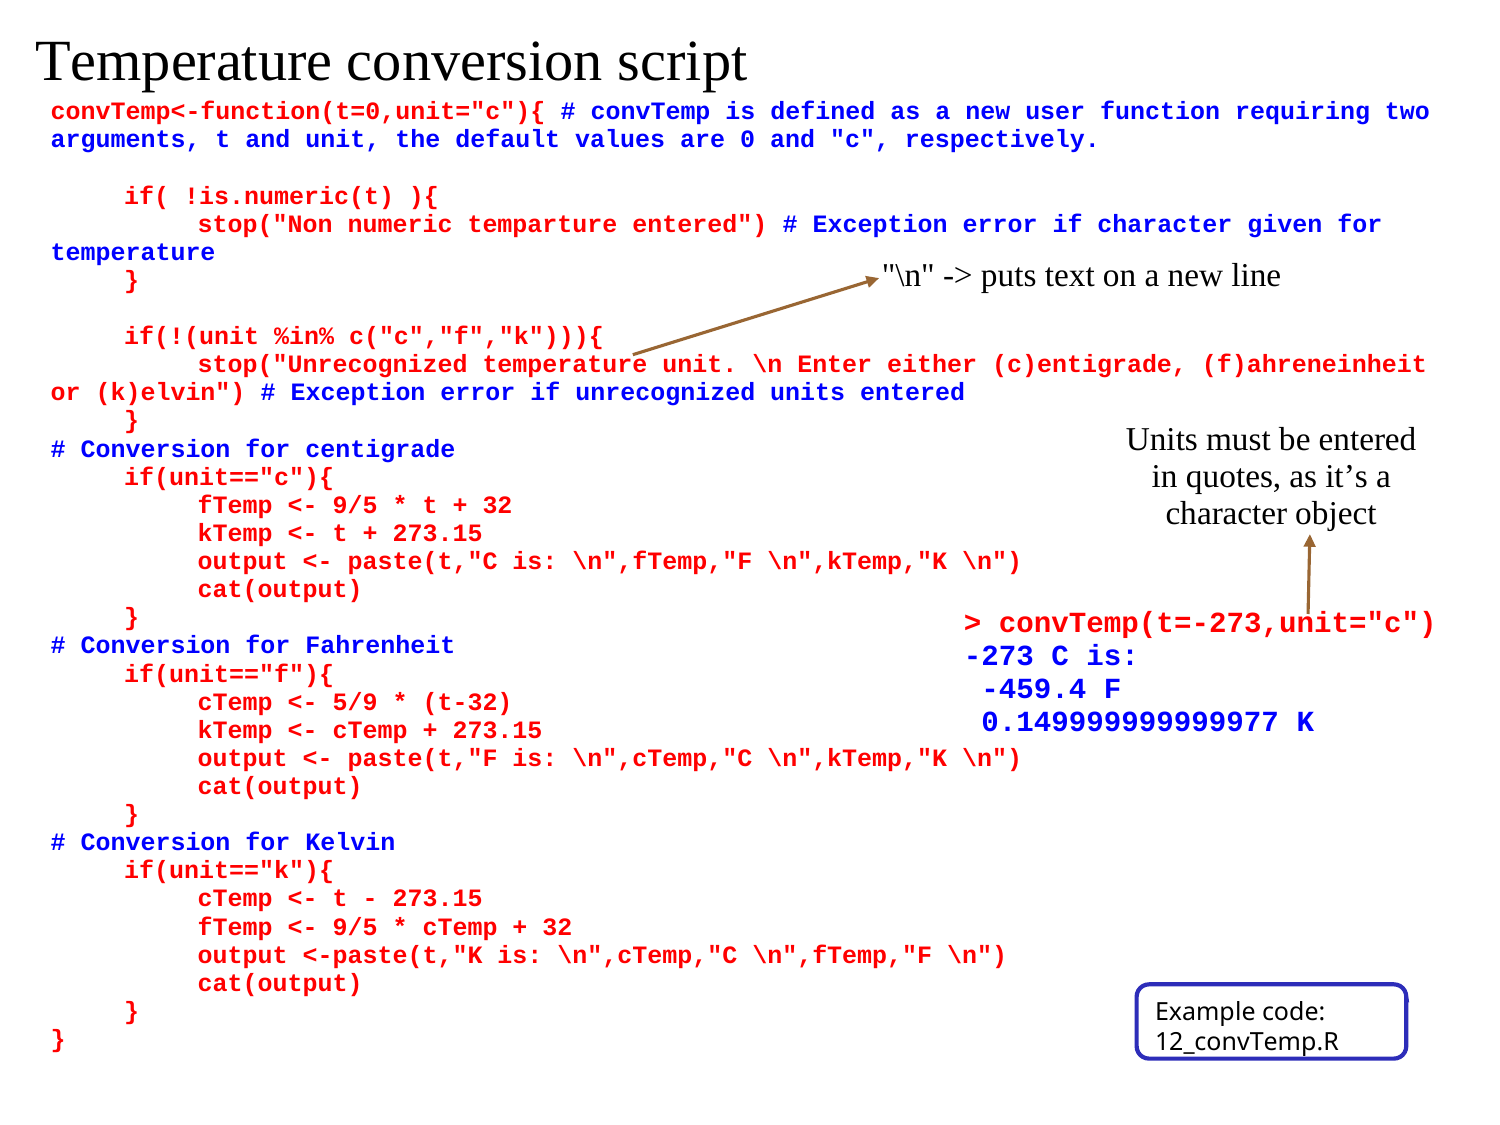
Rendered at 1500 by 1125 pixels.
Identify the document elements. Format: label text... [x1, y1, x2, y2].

text_box Units must be entered in quotes, as it’s a character object [1101, 410, 1442, 540]
text_box convTemp<-function(t=0,unit="c"){ # convTemp is defined as a new user function requiring two arguments, t and unit, the default values are 0 and "c", respectively. if( !is.numeric(t) ){ stop("Non numeric temparture entered") # Exception error if character given for temperature } if(!(unit %in% c("c","f","k"))){ stop("Unrecognized temperature unit. \n Enter either (c)entigrade, (f)ahreneinheit or (k)elvin") # Exception error if unrecognized units entered } # Conversion for centigrade if(unit=="c"){ fTemp <- 9/5 * t + 32 kTemp <- t + 273.15 output <- paste(t,"C is: \n",fTemp,"F \n",kTemp,"K \n")‏ cat(output)‏ } # Conversion for Fahrenheit if(unit=="f"){ cTemp <- 5/9 * (t-32)‏ kTemp <- cTemp + 273.15 output <- paste(t,"F is: \n",cTemp,"C \n",kTemp,"K \n")‏ cat(output)‏ } # Conversion for Kelvin if(unit=="k"){ cTemp <- t - 273.15 fTemp <- 9/5 * cTemp + 32 output <-paste(t,"K is: \n",cTemp,"C \n",fTemp,"F \n")‏ cat(output)‏ } } [35, 88, 1447, 1093]
text_box Example code: 12_convTemp.R [1136, 984, 1407, 1059]
text_box > convTemp(t=-273,unit="c")‏ -273 C is: -459.4 F 0.149999999999977 K [949, 597, 1477, 769]
text_box "\n" -> puts text on a new line [867, 246, 1313, 307]
text_box Temperature conversion script [35, 23, 843, 88]
